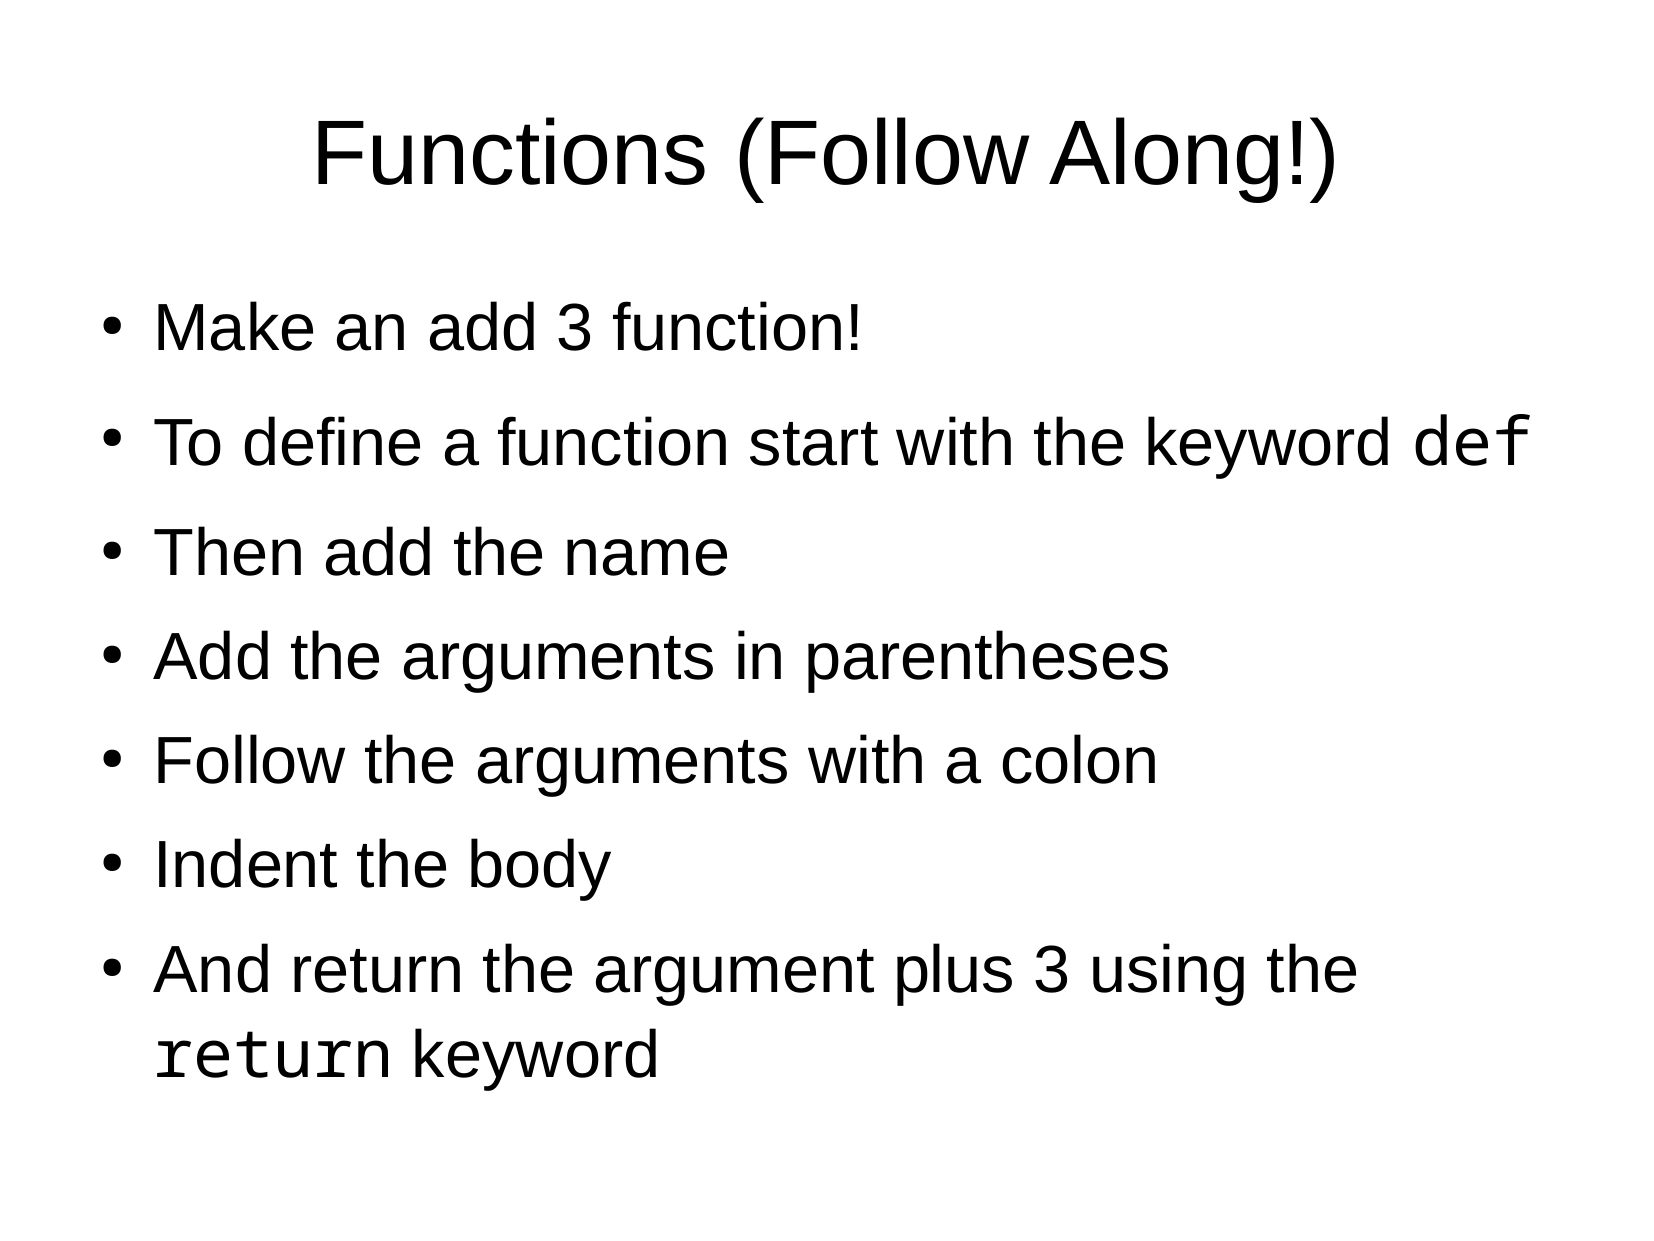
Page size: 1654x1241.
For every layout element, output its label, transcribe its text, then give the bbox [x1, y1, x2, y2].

title Functions (Follow Along!) [82, 49, 1571, 257]
list Make an add 3 function! To define a function start with the keyword def Then add the name Add the arguments in parentheses Follow the arguments with a colon Indent the body And return the argument plus 3 using the return keyword [82, 290, 1571, 1109]
